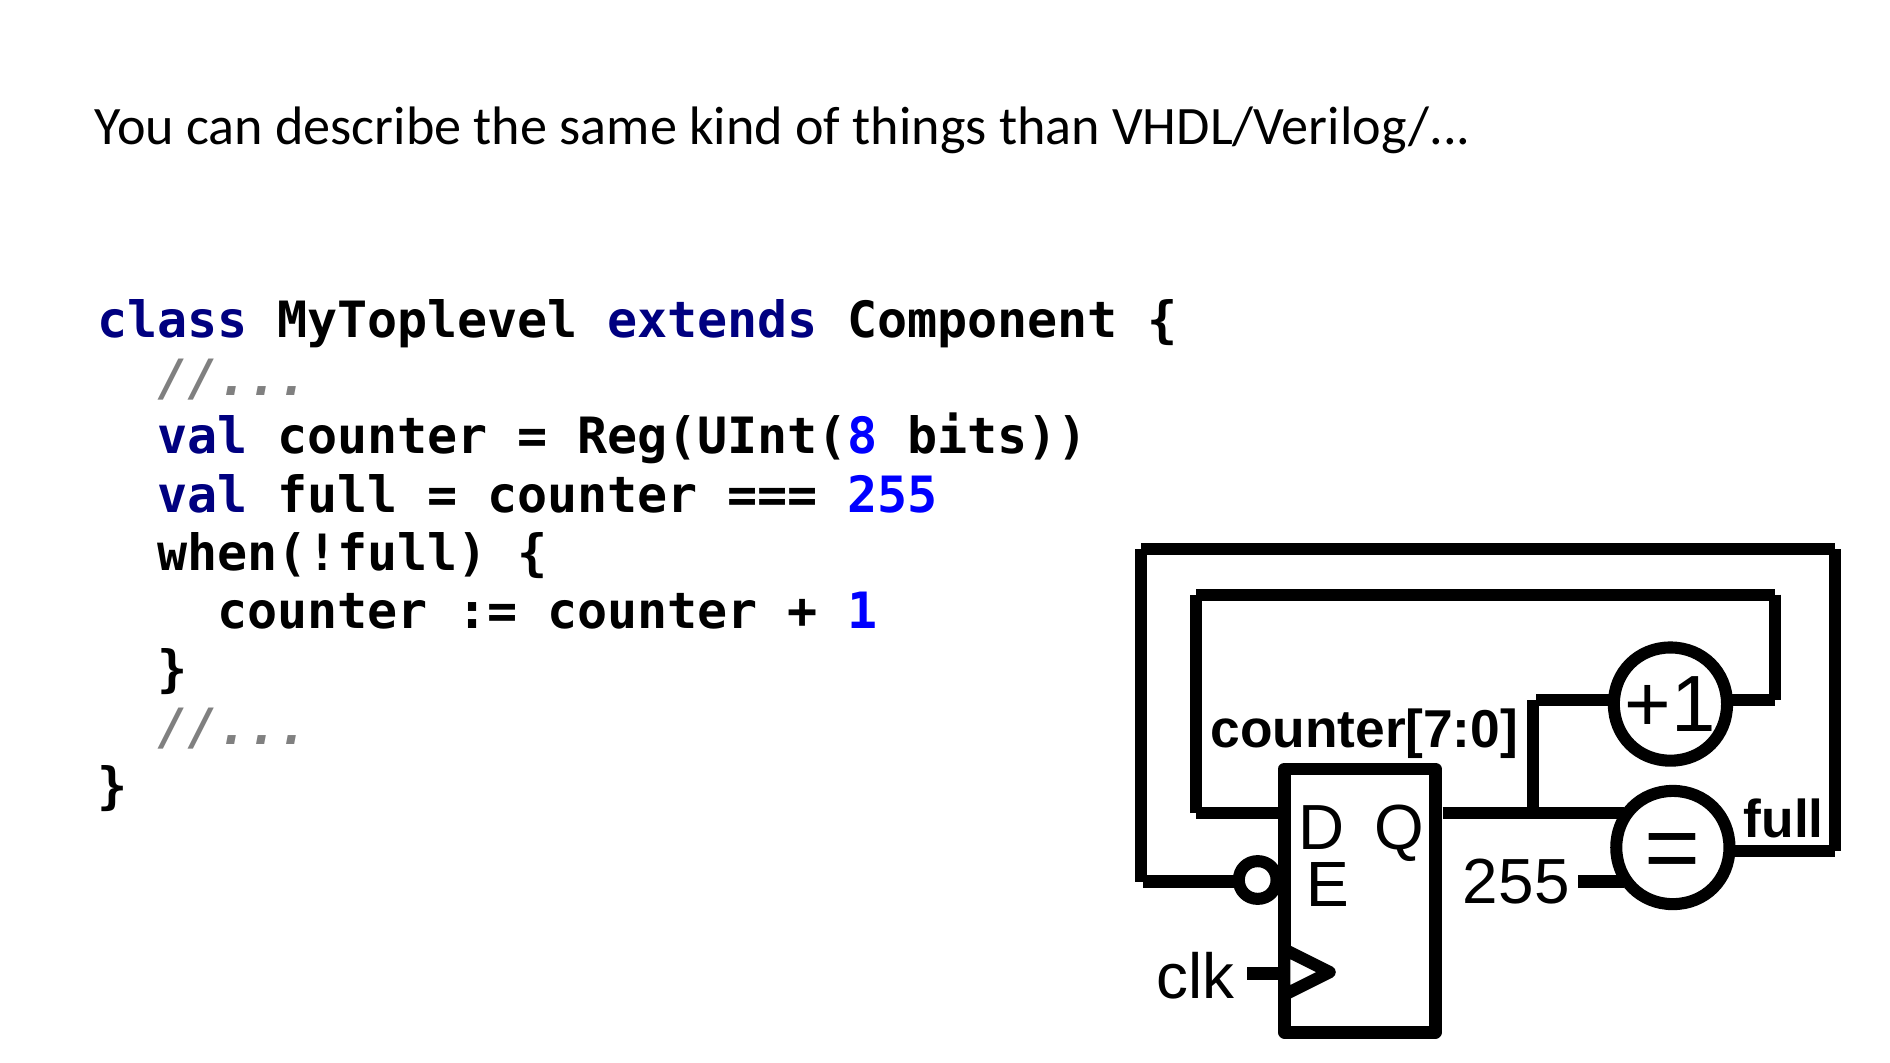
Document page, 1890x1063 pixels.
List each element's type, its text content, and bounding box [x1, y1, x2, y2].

text_box class MyToplevel extends Component { //... val counter = Reg(UInt(8 bits)) val full = counter === 255 when(!full) { counter := counter + 1 } //... } [82, 283, 1323, 910]
title You can describe the same kind of things than VHDL/Verilog/... [94, 42, 1796, 220]
picture [1098, 543, 1890, 1039]
